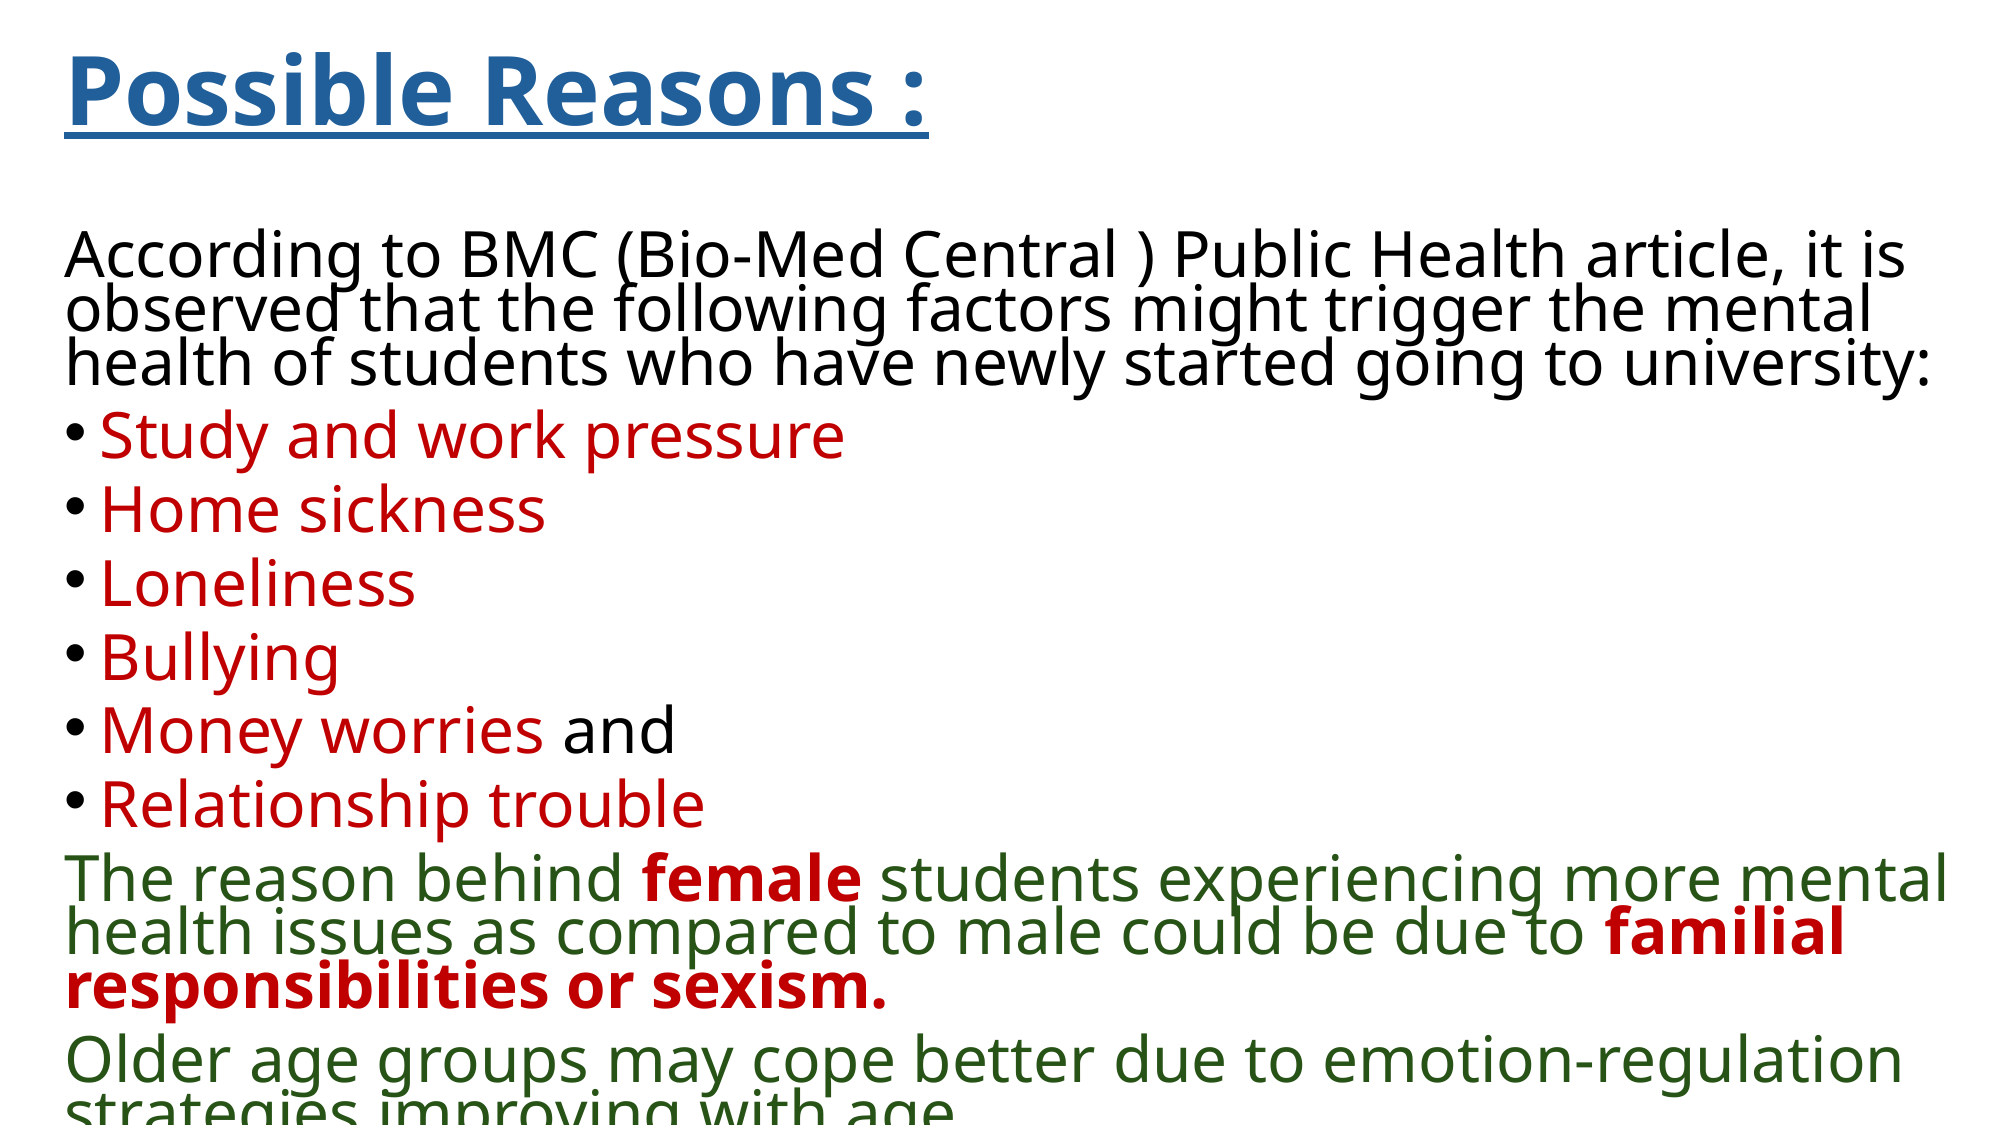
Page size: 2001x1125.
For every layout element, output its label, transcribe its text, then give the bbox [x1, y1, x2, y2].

list Possible Reasons : According to BMC (Bio-Med Central ) Public Health article, it is observed that the following factors might trigger the mental health of students who have newly started going to university: Study and work pressure Home sickness Loneliness Bullying Money worries and Relationship trouble The reason behind female students experiencing more mental health issues as compared to male could be due to familial responsibilities or sexism. Older age groups may cope better due to emotion-regulation strategies improving with age. [49, 0, 2000, 1125]
